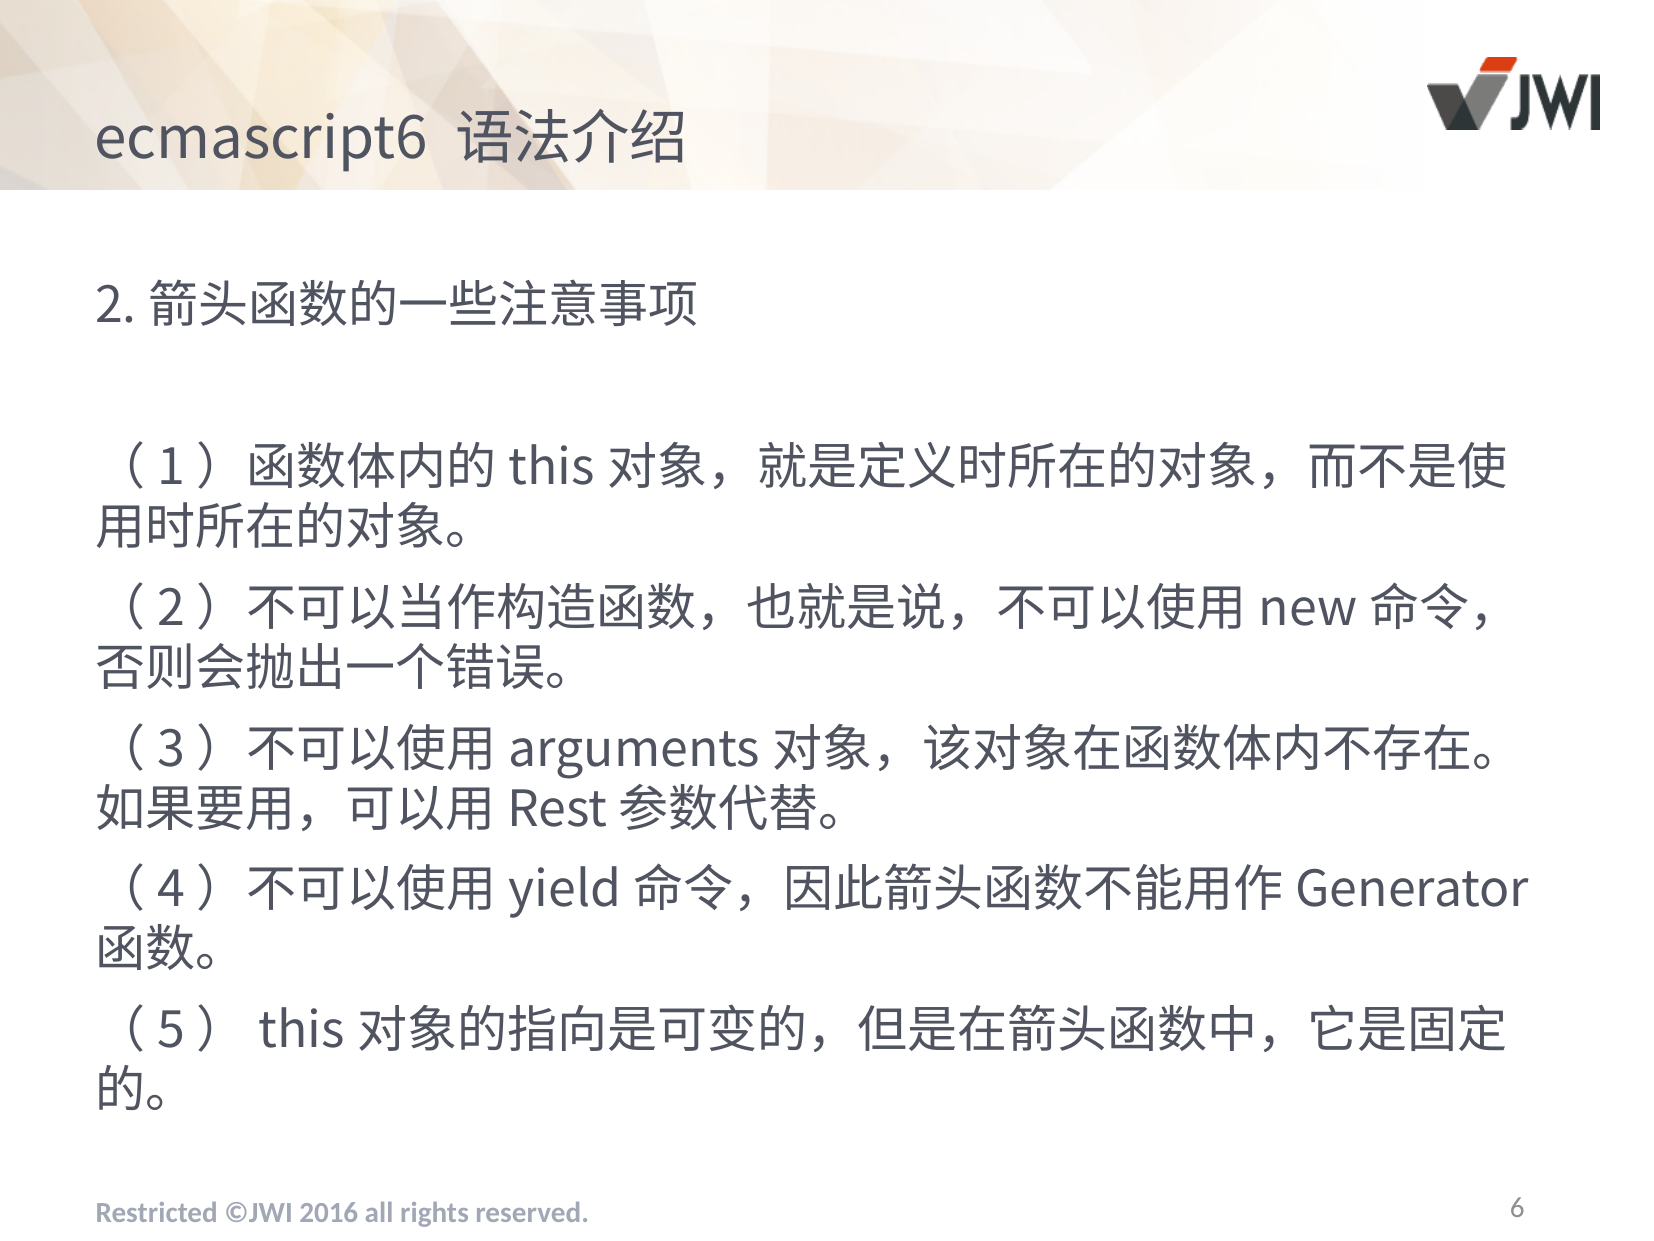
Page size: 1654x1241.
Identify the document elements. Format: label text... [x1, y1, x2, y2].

title ecmascript6 语法介绍 [79, 36, 1396, 178]
picture [0, 0, 1654, 190]
slide_number <编号> [1394, 1172, 1540, 1239]
list 2.箭头函数的一些注意事项 （1）函数体内的this对象，就是定义时所在的对象，而不是使用时所在的对象。 （2）不可以当作构造函数，也就是说，不可以使用new命令，否则会抛出一个错误。 （3）不可以使用arguments对象，该对象在函数体内不存在。如果要用，可以用Rest参数代替。 （4）不可以使用yield命令，因此箭头函数不能用作Generator函数。 （5）this对象的指向是可变的，但是在箭头函数中，它是固定的。 [80, 265, 1564, 1117]
